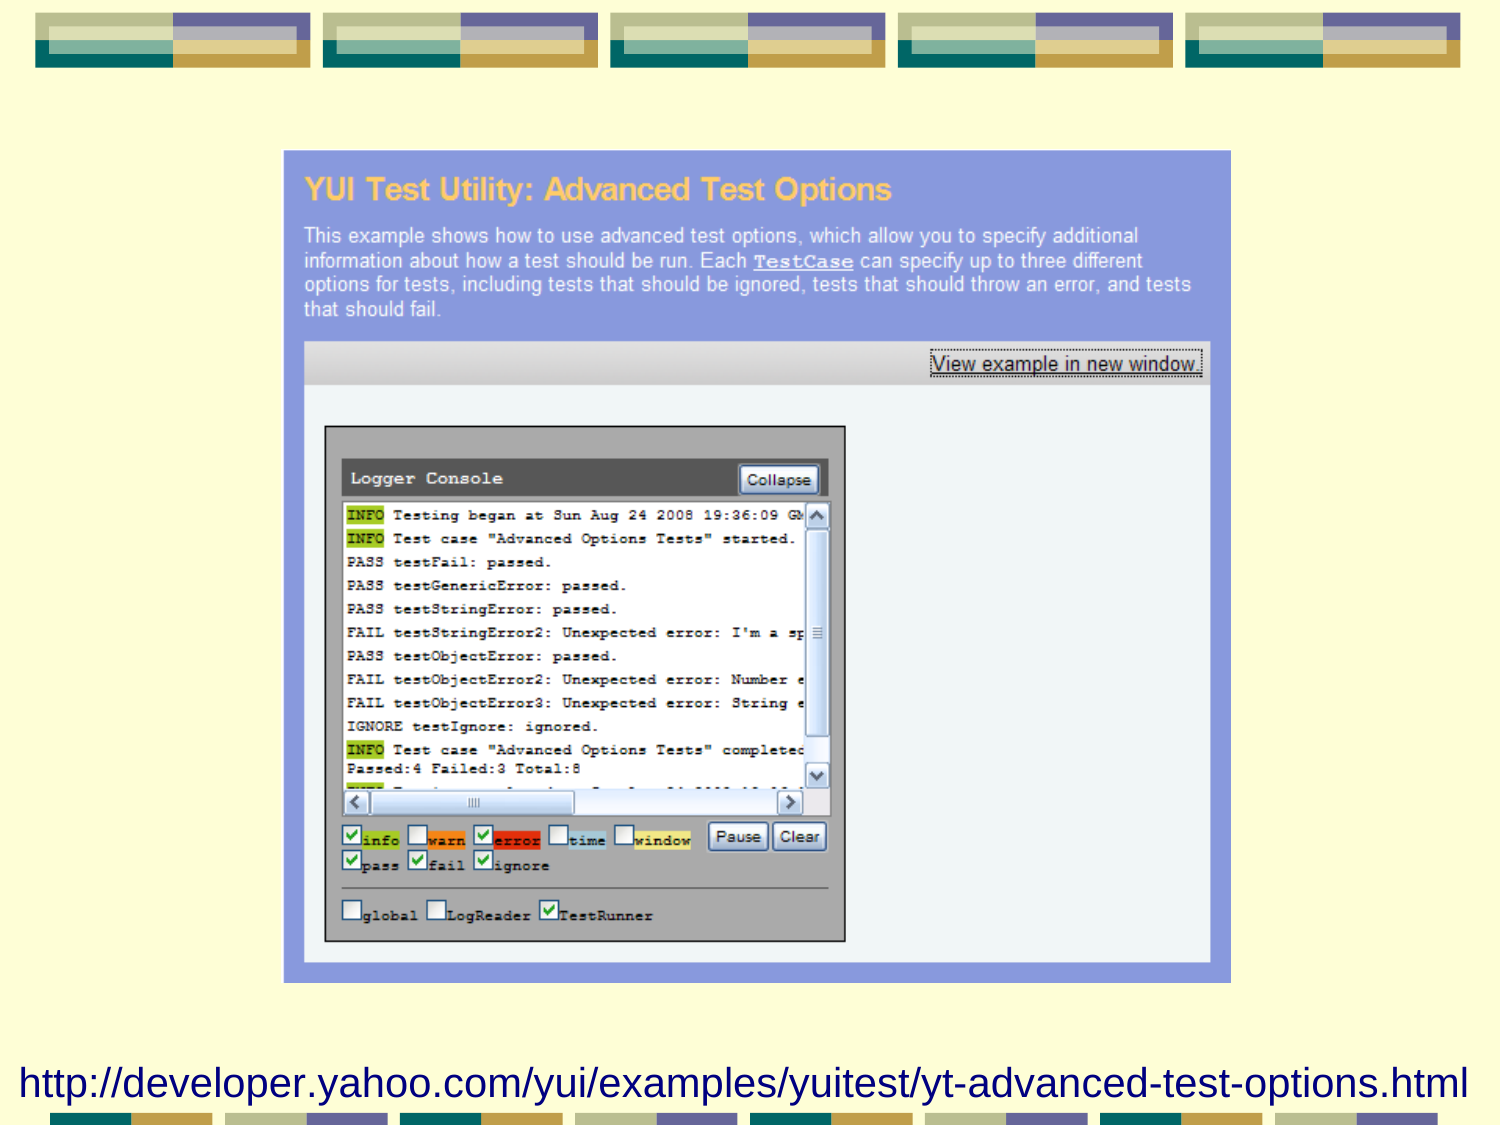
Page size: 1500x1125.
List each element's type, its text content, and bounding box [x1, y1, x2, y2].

text_box http://developer.yahoo.com/yui/examples/yuitest/yt-advanced-test-options.html [10, 1056, 1478, 1106]
picture [281, 149, 1231, 983]
